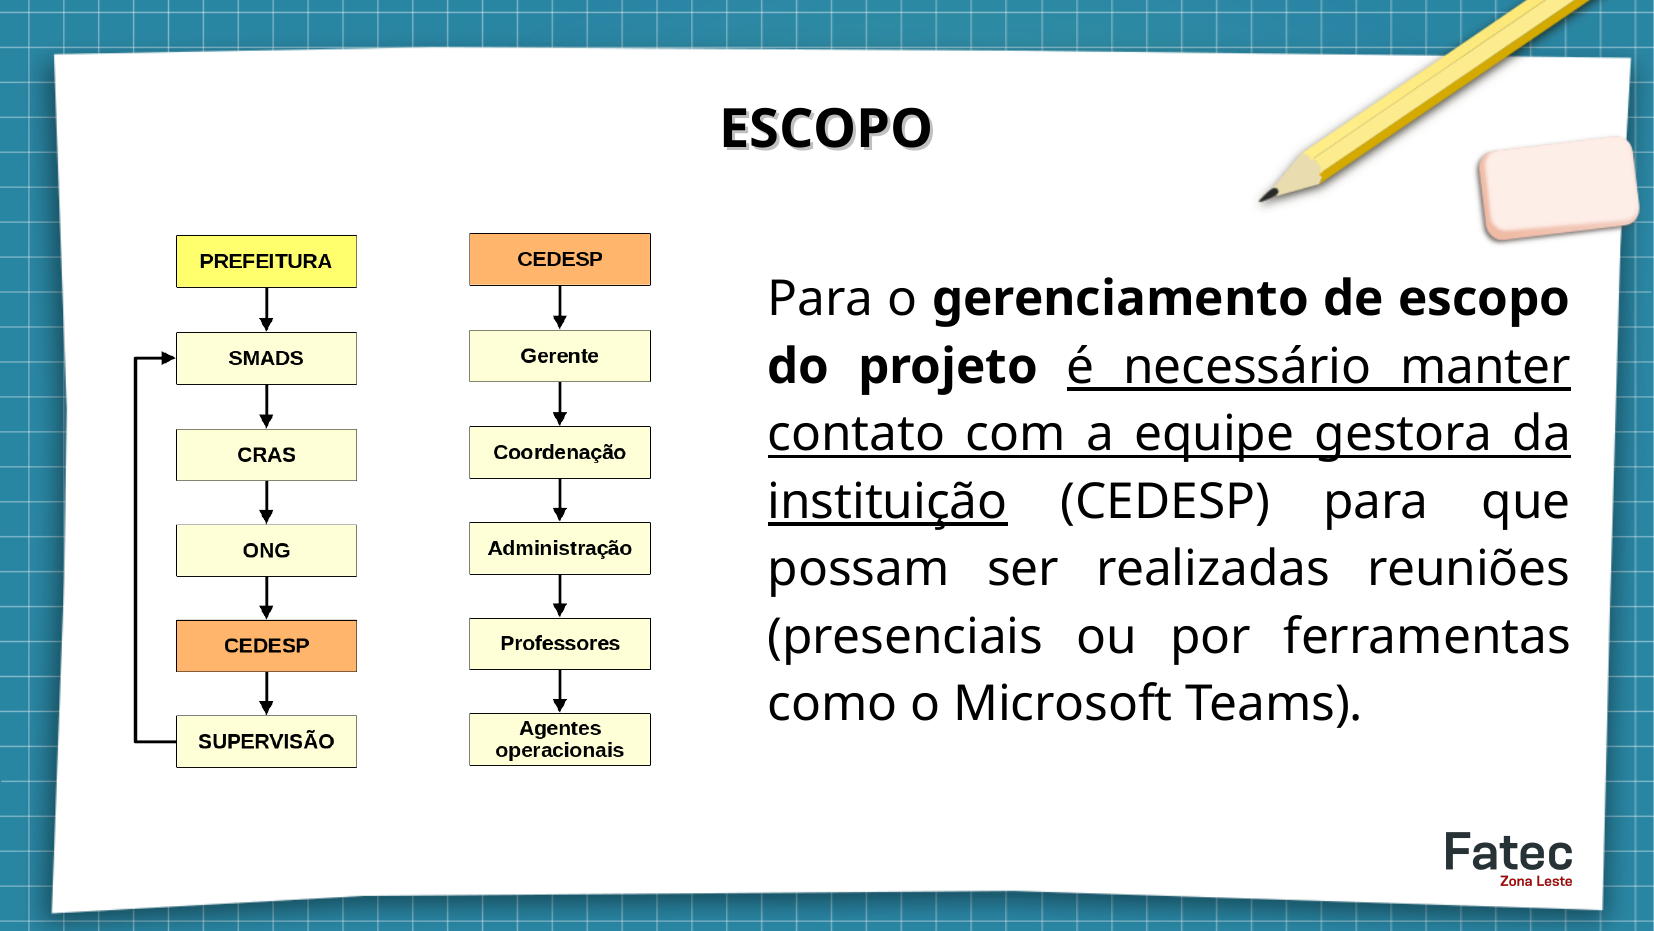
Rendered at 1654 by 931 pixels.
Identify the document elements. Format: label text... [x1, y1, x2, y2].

title ESCOPO [82, 48, 1571, 205]
picture [0, 0, 1654, 931]
list Para o gerenciamento de escopo do projeto é necessário manter contato com a equipe gestora da instituição (CEDESP) para que possam ser realizadas reuniões (presenciais ou por ferramentas como o Microsoft Teams). [767, 229, 1571, 769]
